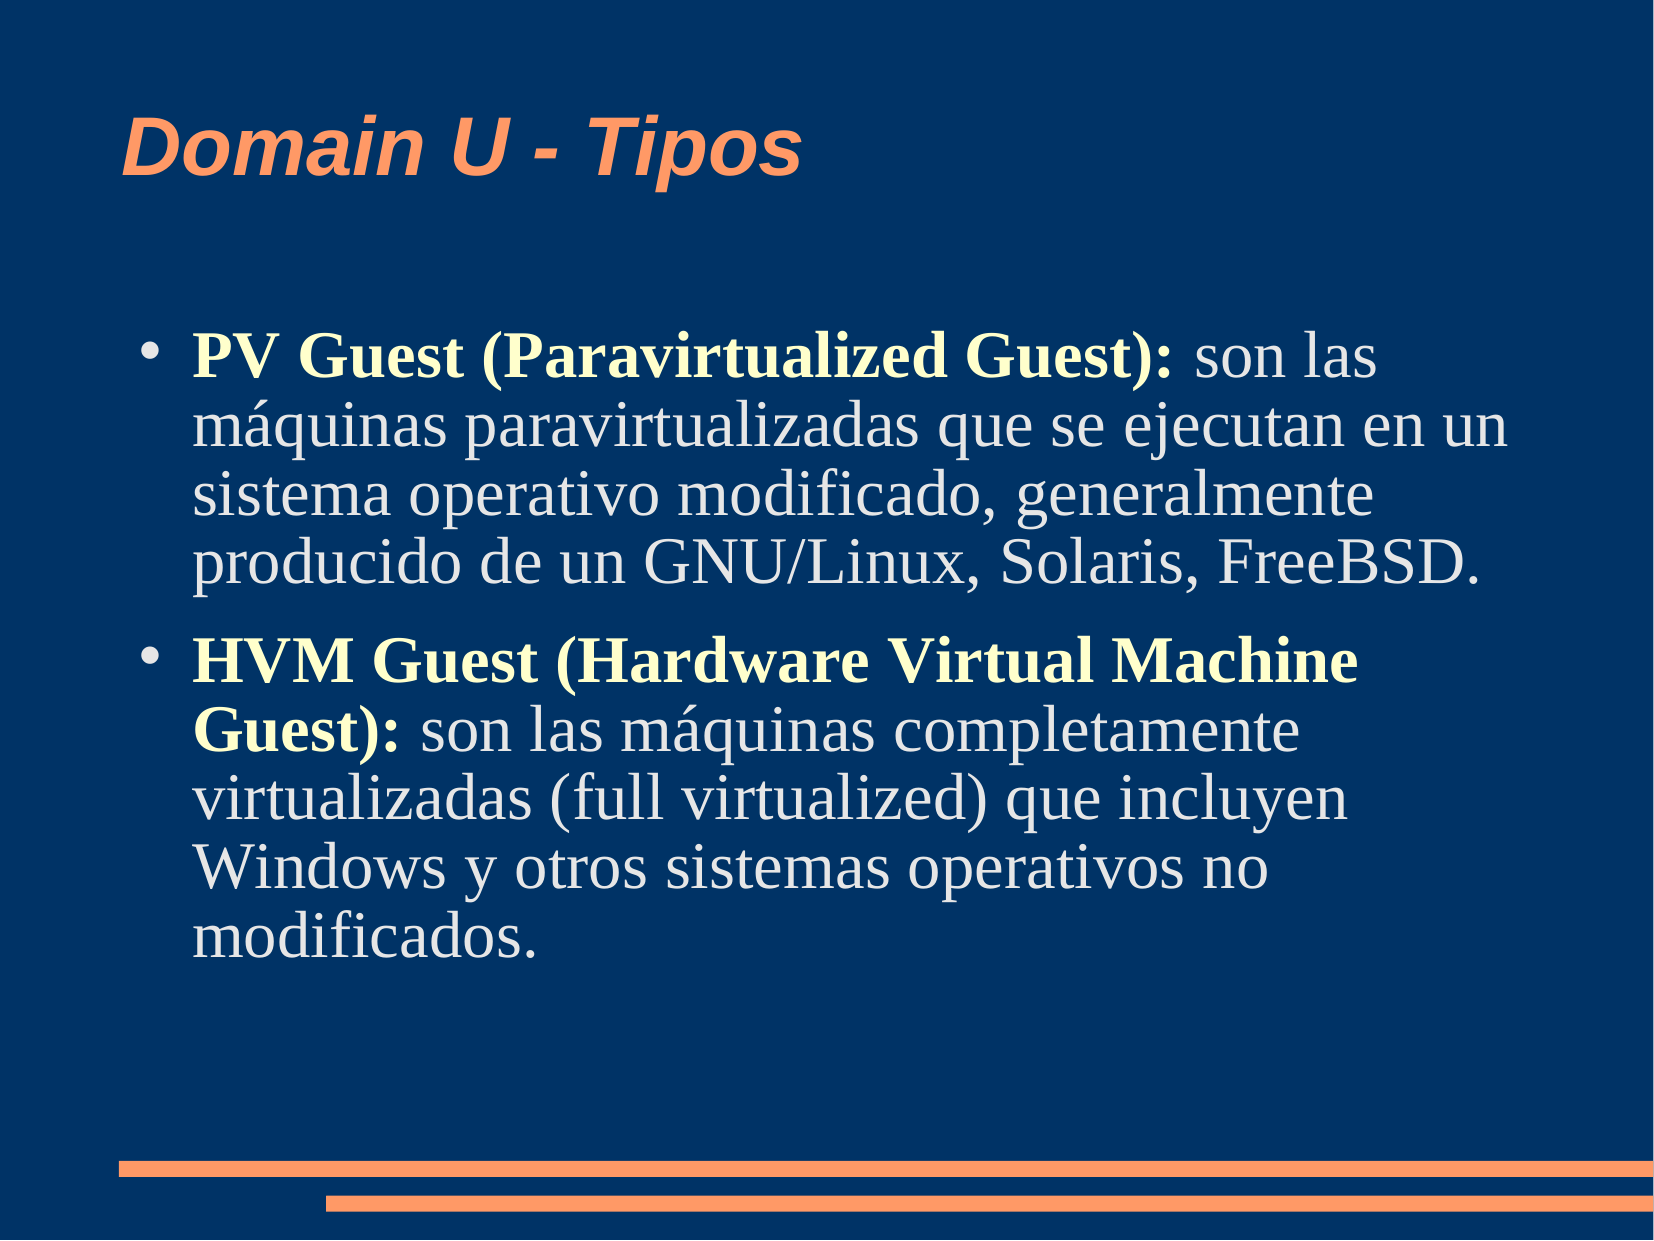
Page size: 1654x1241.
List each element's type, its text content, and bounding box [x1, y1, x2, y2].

title Domain U - Tipos [121, 46, 1534, 254]
list PV Guest (Paravirtualized Guest): son las máquinas paravirtualizadas que se ejecutan en un sistema operativo modificado, generalmente producido de un GNU/Linux, Solaris, FreeBSD. HVM Guest (Hardware Virtual Machine Guest): son las máquinas completamente virtualizadas (full virtualized) que incluyen Windows y otros sistemas operativos no modificados. [121, 322, 1561, 1133]
